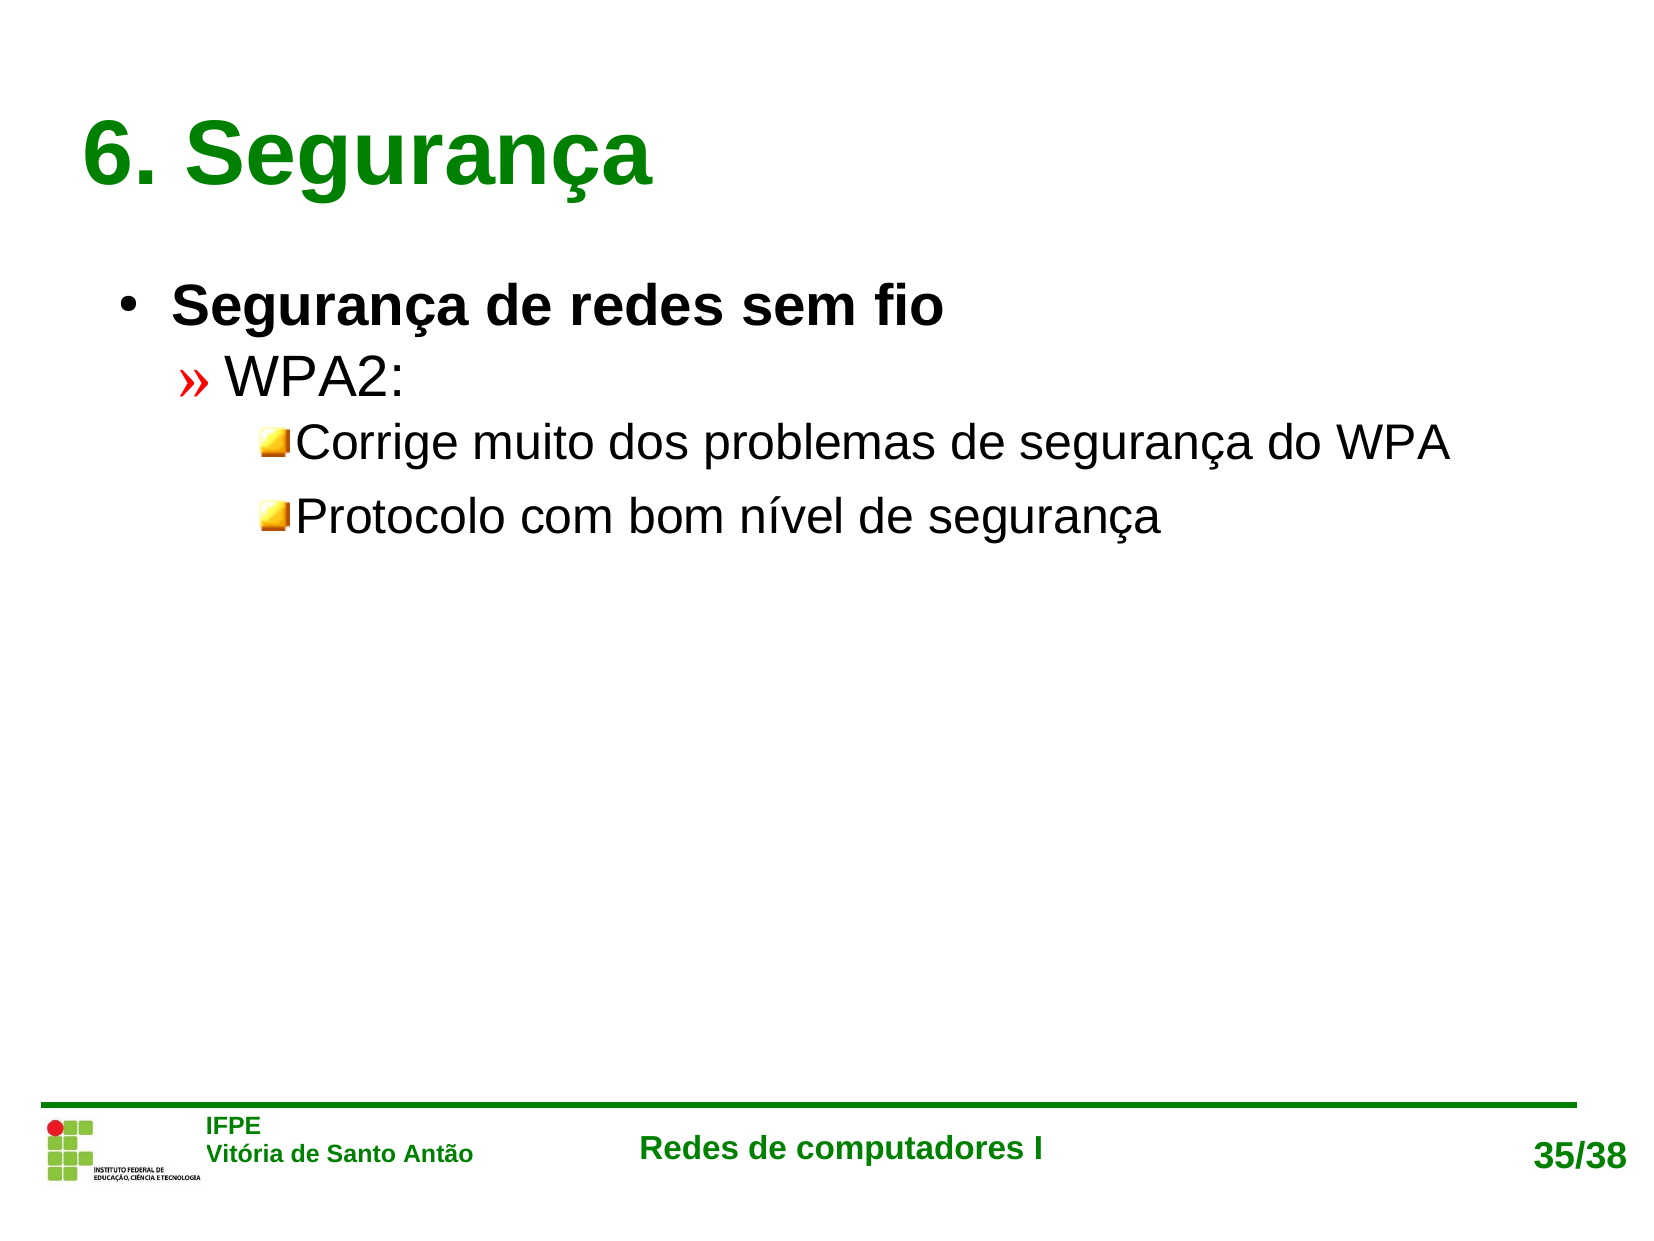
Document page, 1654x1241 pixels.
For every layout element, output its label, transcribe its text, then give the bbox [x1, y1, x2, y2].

title 6. Segurança [82, 49, 1571, 257]
list Segurança de redes sem fio WPA2: Corrige muito dos problemas de segurança do WPA Protocolo com bom nível de segurança [82, 272, 1571, 1091]
picture [39, 1111, 207, 1191]
